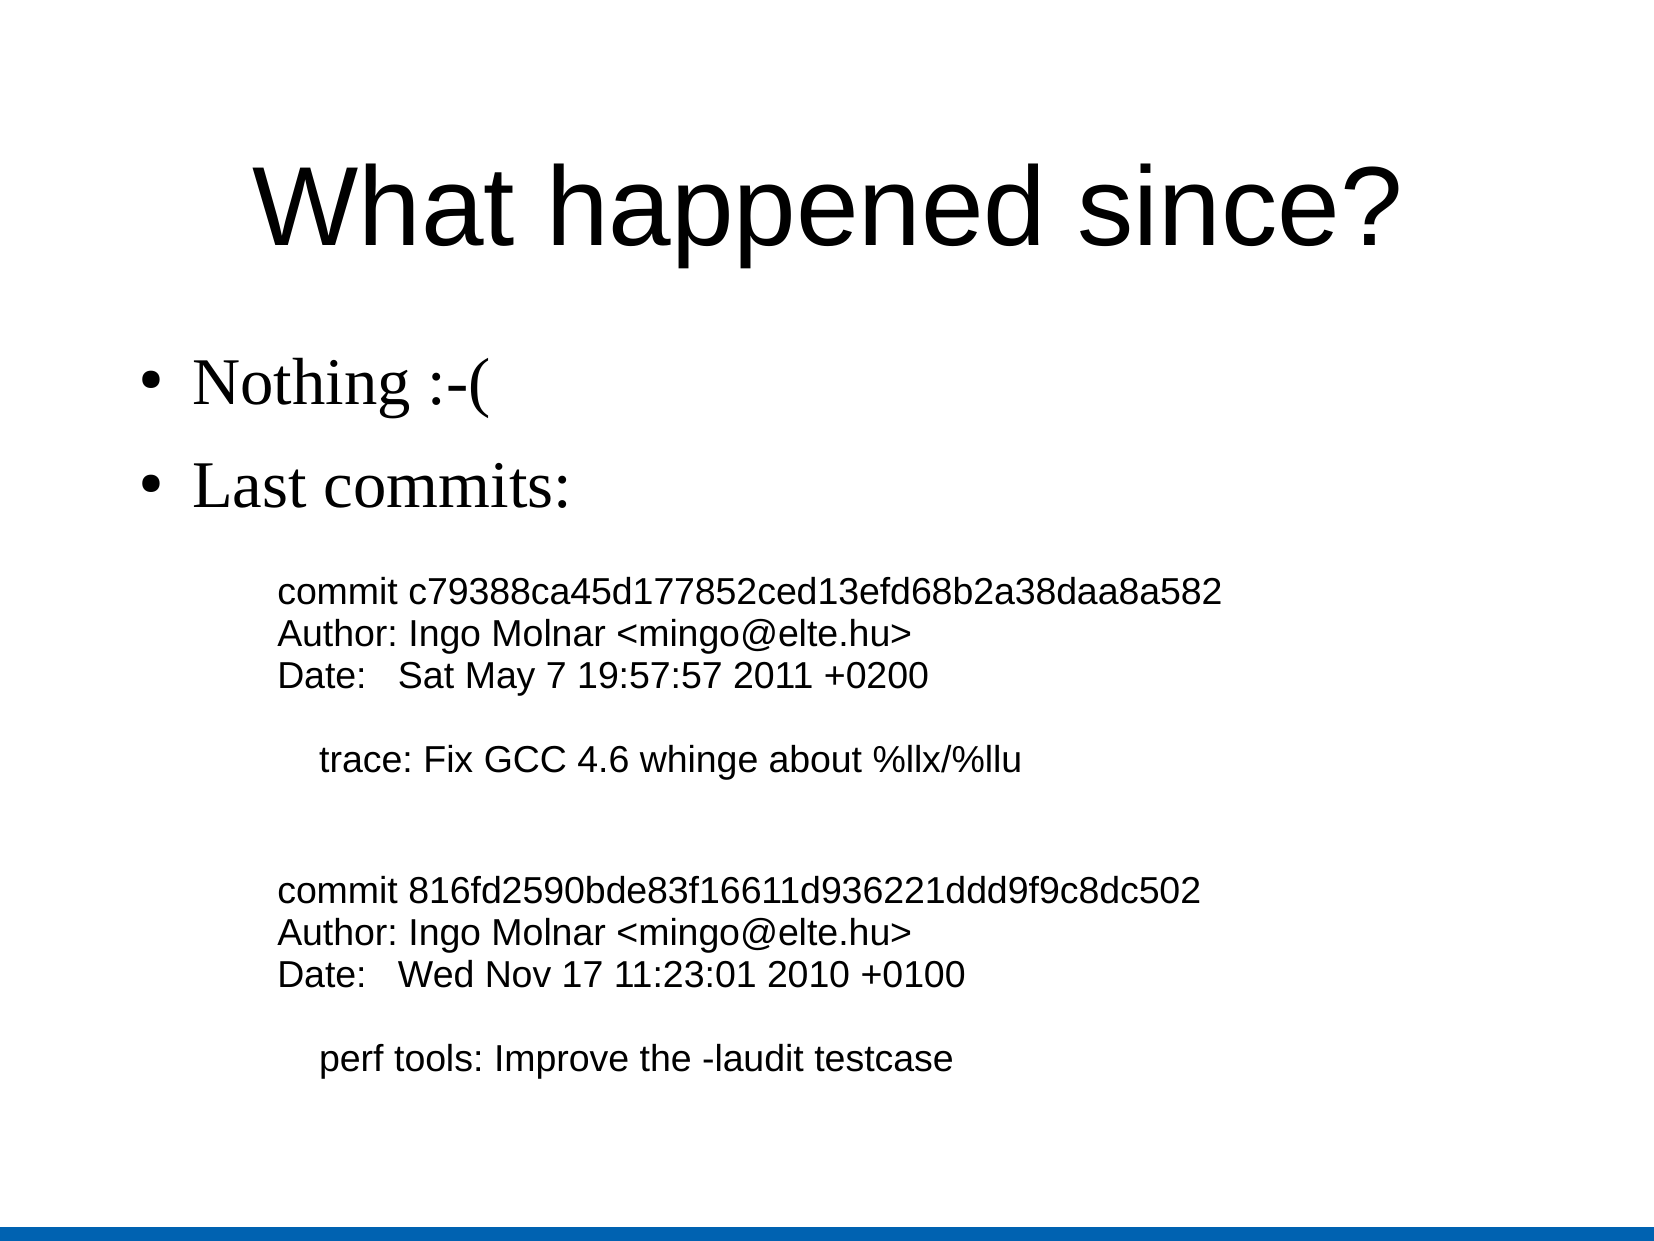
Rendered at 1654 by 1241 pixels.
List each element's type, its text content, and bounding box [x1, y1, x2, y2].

text_box commit c79388ca45d177852ced13efd68b2a38daa8a582 Author: Ingo Molnar <mingo@elte.hu> Date: Sat May 7 19:57:57 2011 +0200 trace: Fix GCC 4.6 whinge about %llx/%llu [262, 562, 1243, 788]
list Nothing :-( Last commits: [121, 344, 1534, 1112]
text_box commit 816fd2590bde83f16611d936221ddd9f9c8dc502 Author: Ingo Molnar <mingo@elte.hu> Date: Wed Nov 17 11:23:01 2010 +0100 perf tools: Improve the -laudit testcase [262, 862, 1222, 1088]
title What happened since? [121, 110, 1534, 303]
